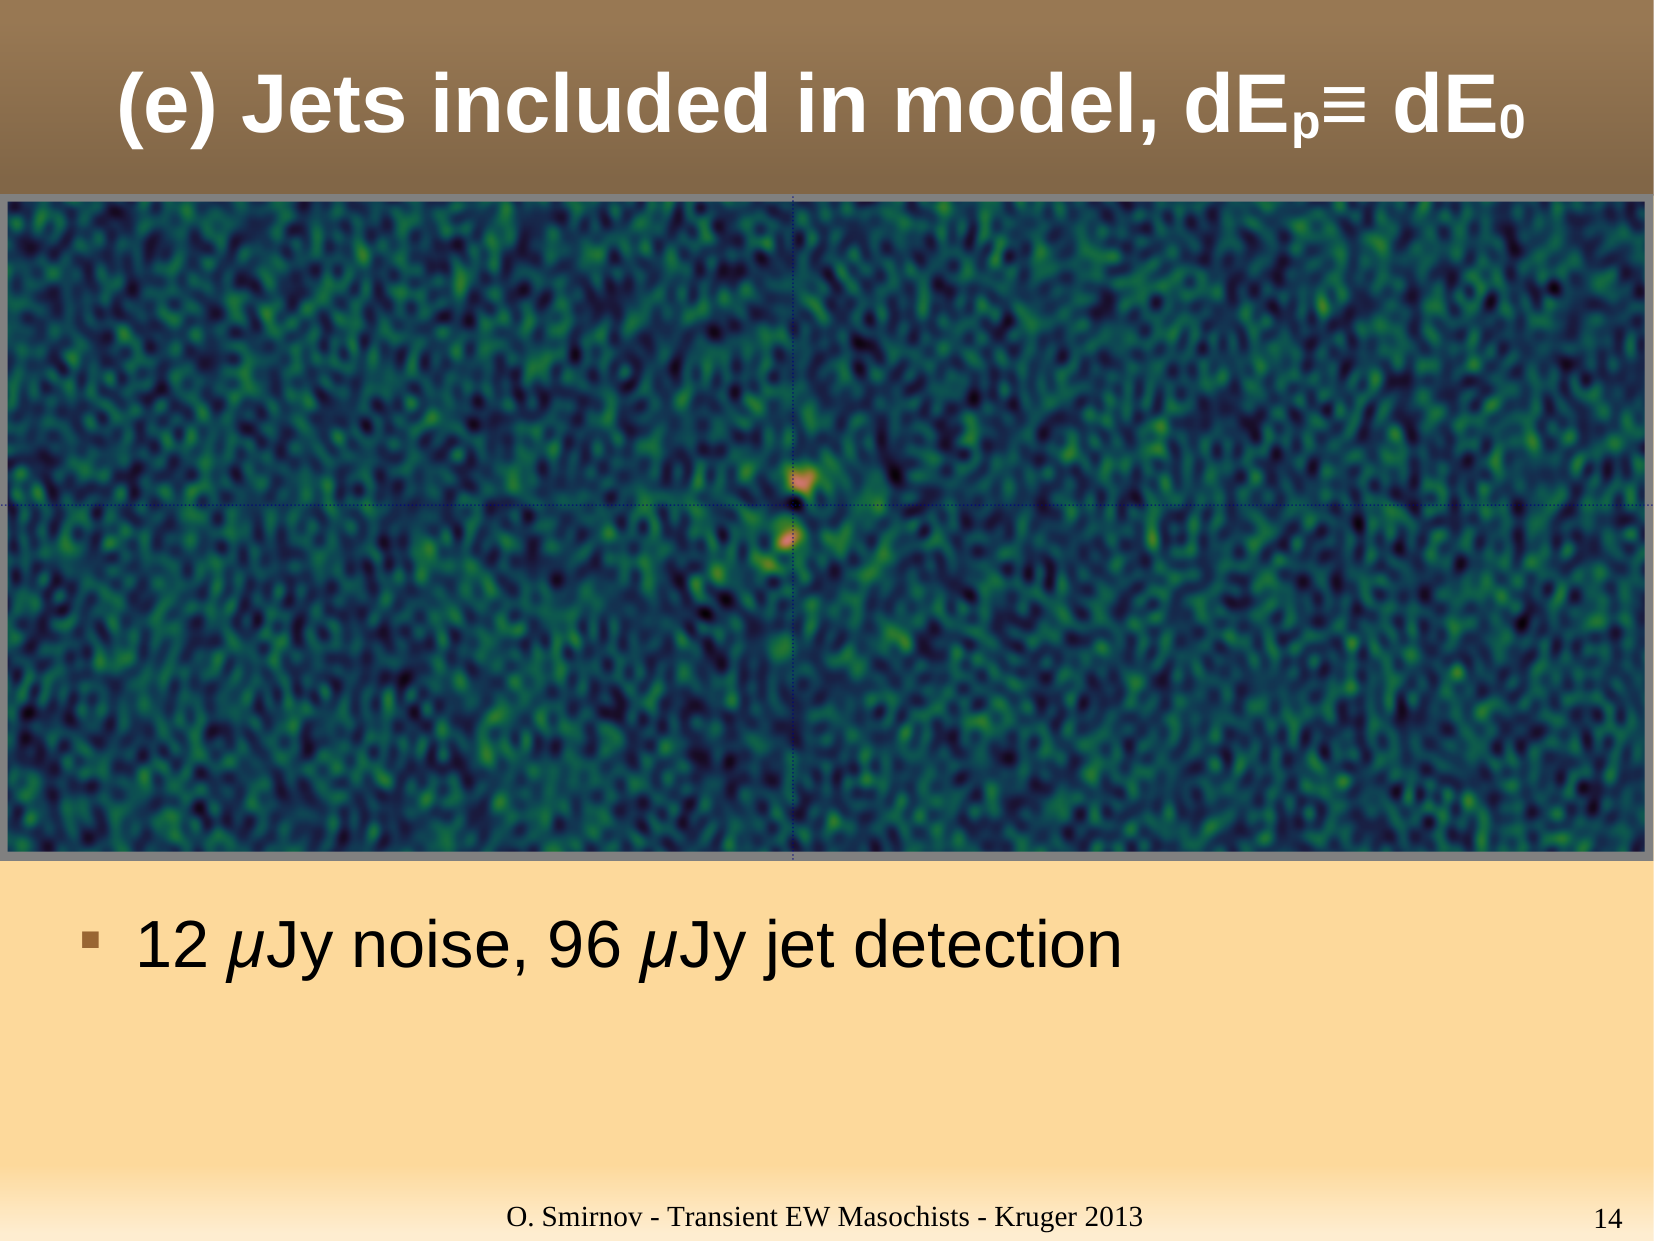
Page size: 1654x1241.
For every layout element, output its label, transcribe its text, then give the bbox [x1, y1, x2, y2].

title (e) Jets included in model, dEp≡ dE0 [76, 0, 1565, 194]
list 12 μJy noise, 96 μJy jet detection [64, 896, 1623, 1077]
picture [0, 0, 1654, 1241]
